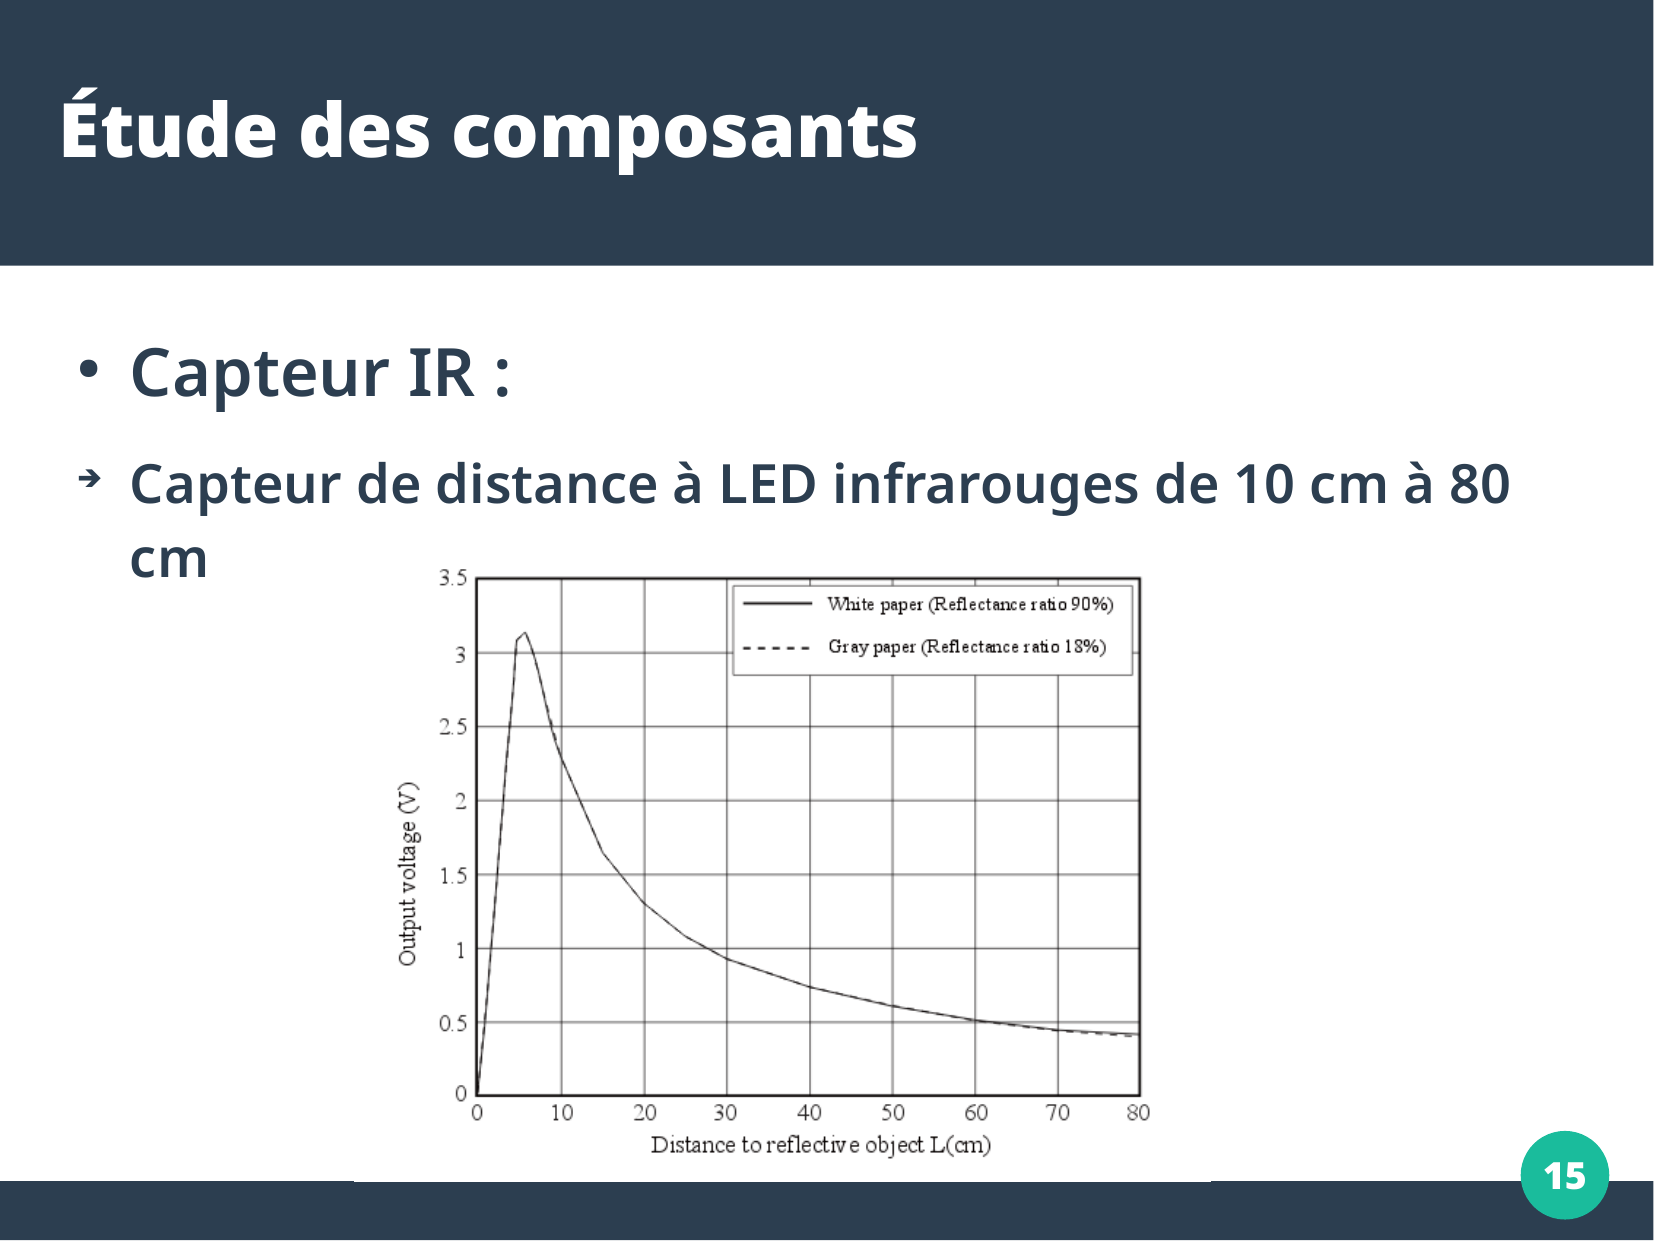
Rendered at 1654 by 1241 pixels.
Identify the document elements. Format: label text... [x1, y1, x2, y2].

picture [354, 549, 1211, 1182]
list Capteur IR : Capteur de distance à LED infrarouges de 10 cm à 80 cm [59, 324, 1595, 1152]
title Étude des composants [59, 49, 1595, 207]
